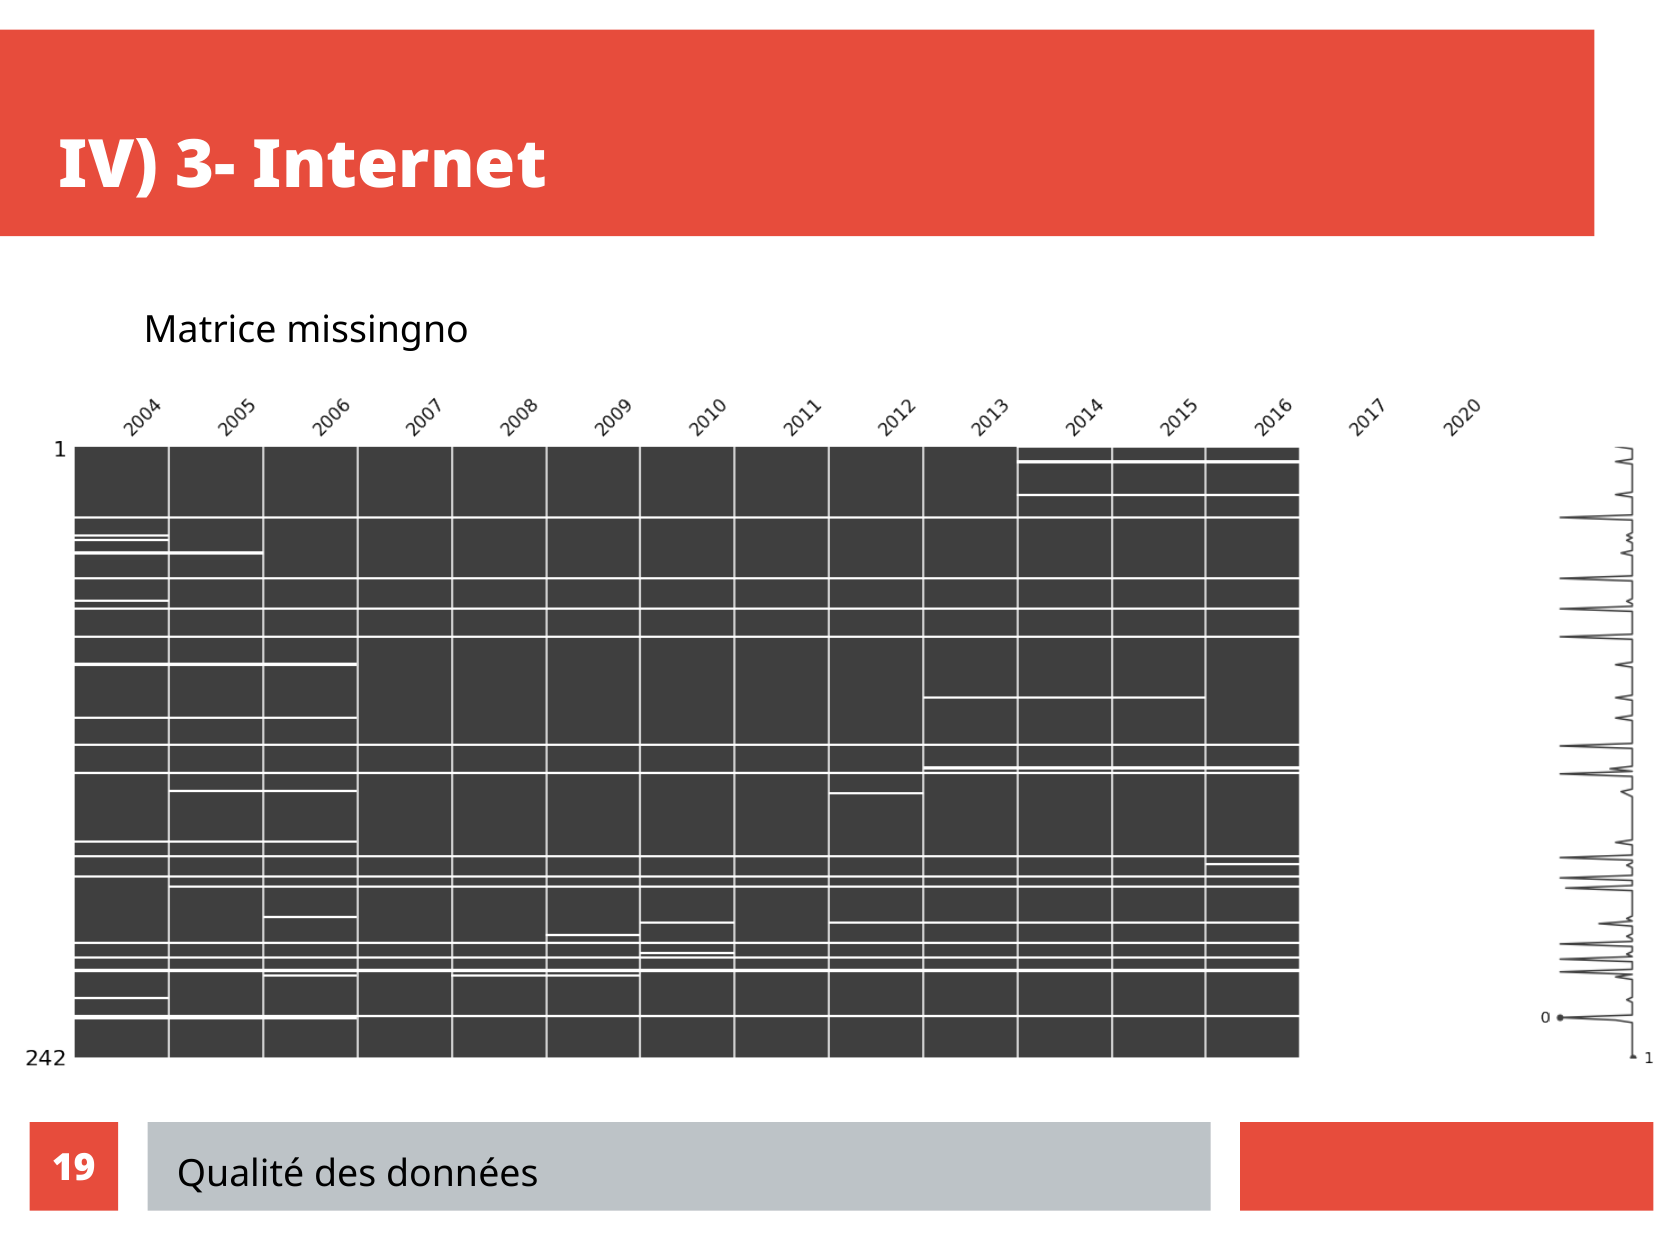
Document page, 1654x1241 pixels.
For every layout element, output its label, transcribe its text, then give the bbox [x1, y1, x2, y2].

picture [16, 387, 1654, 1078]
title IV) 3- Internet [59, 59, 1595, 207]
text_box Qualité des données [162, 1138, 577, 1197]
text_box Matrice missingno [128, 294, 506, 387]
